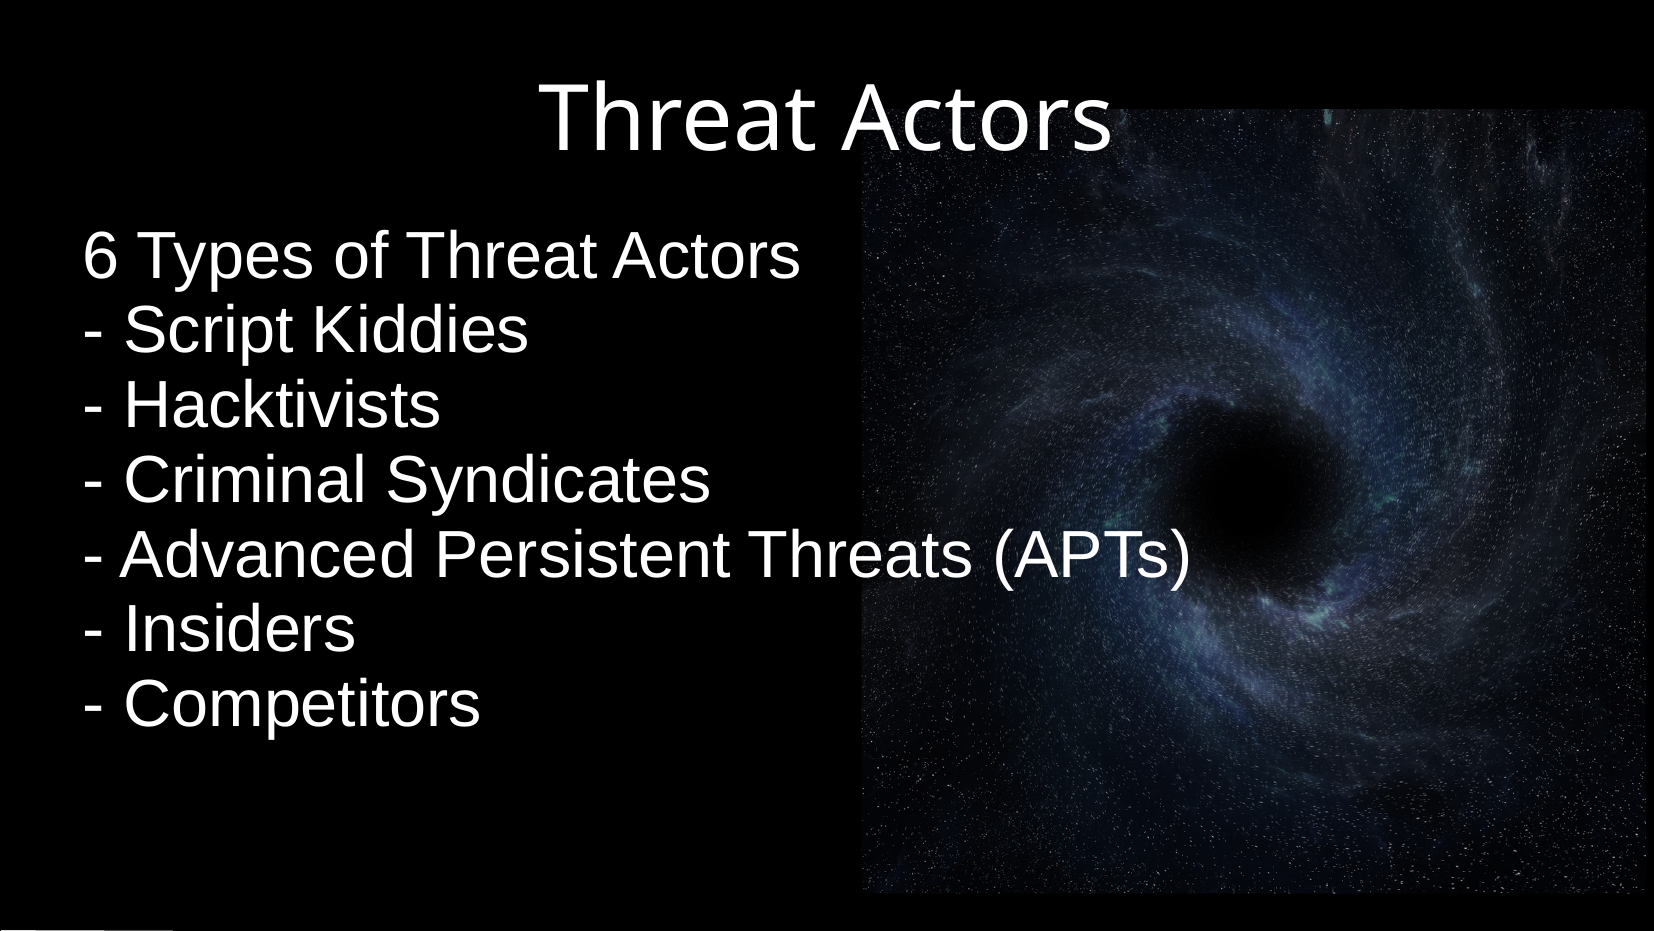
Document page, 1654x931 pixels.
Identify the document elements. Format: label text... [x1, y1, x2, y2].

title Threat Actors [82, 37, 1571, 193]
picture [818, 75, 1654, 931]
text_box [0, 0, 1654, 931]
subtitle 6 Types of Threat Actors - Script Kiddies - Hacktivists - Criminal Syndicates - Advanced Persistent Threats (APTs) - Insiders - Competitors [82, 217, 1571, 891]
